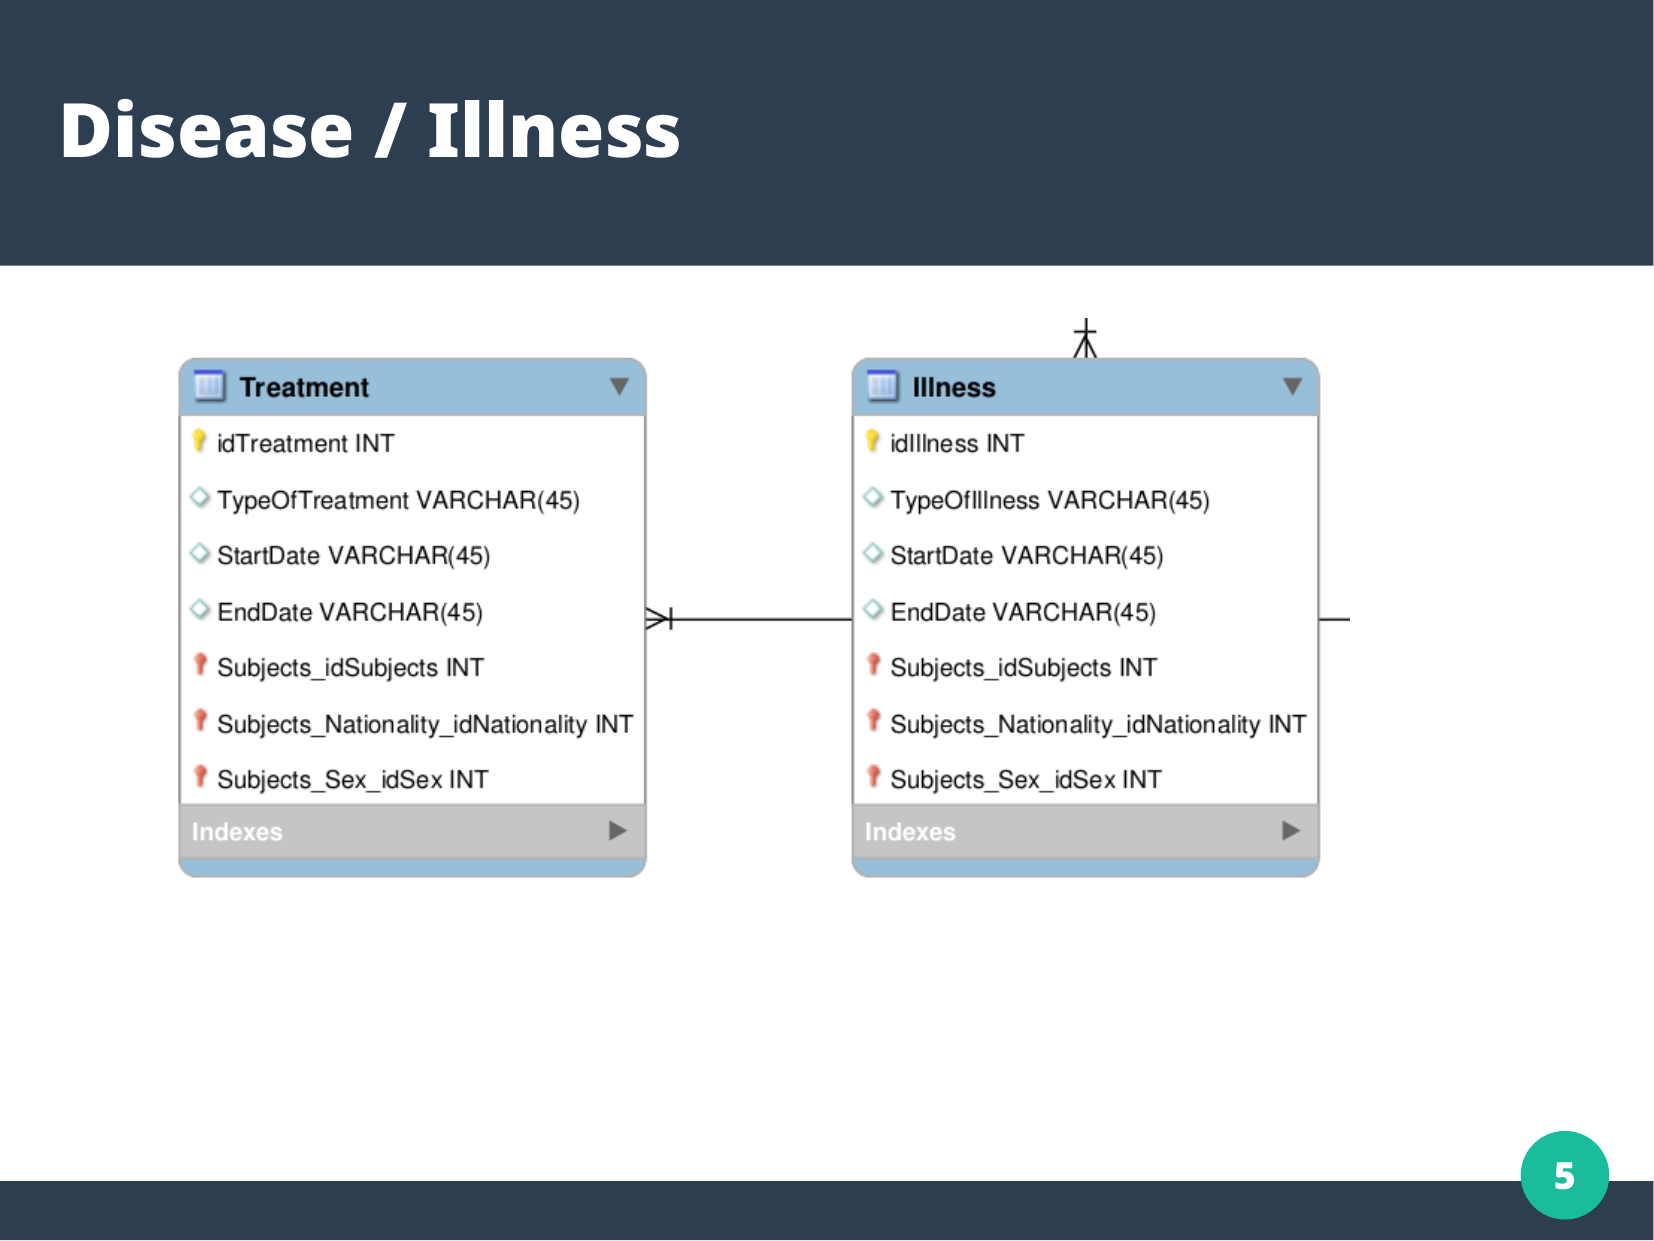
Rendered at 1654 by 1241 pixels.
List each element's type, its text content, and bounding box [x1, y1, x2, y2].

title Disease / Illness [59, 49, 1595, 207]
picture [104, 318, 1351, 976]
